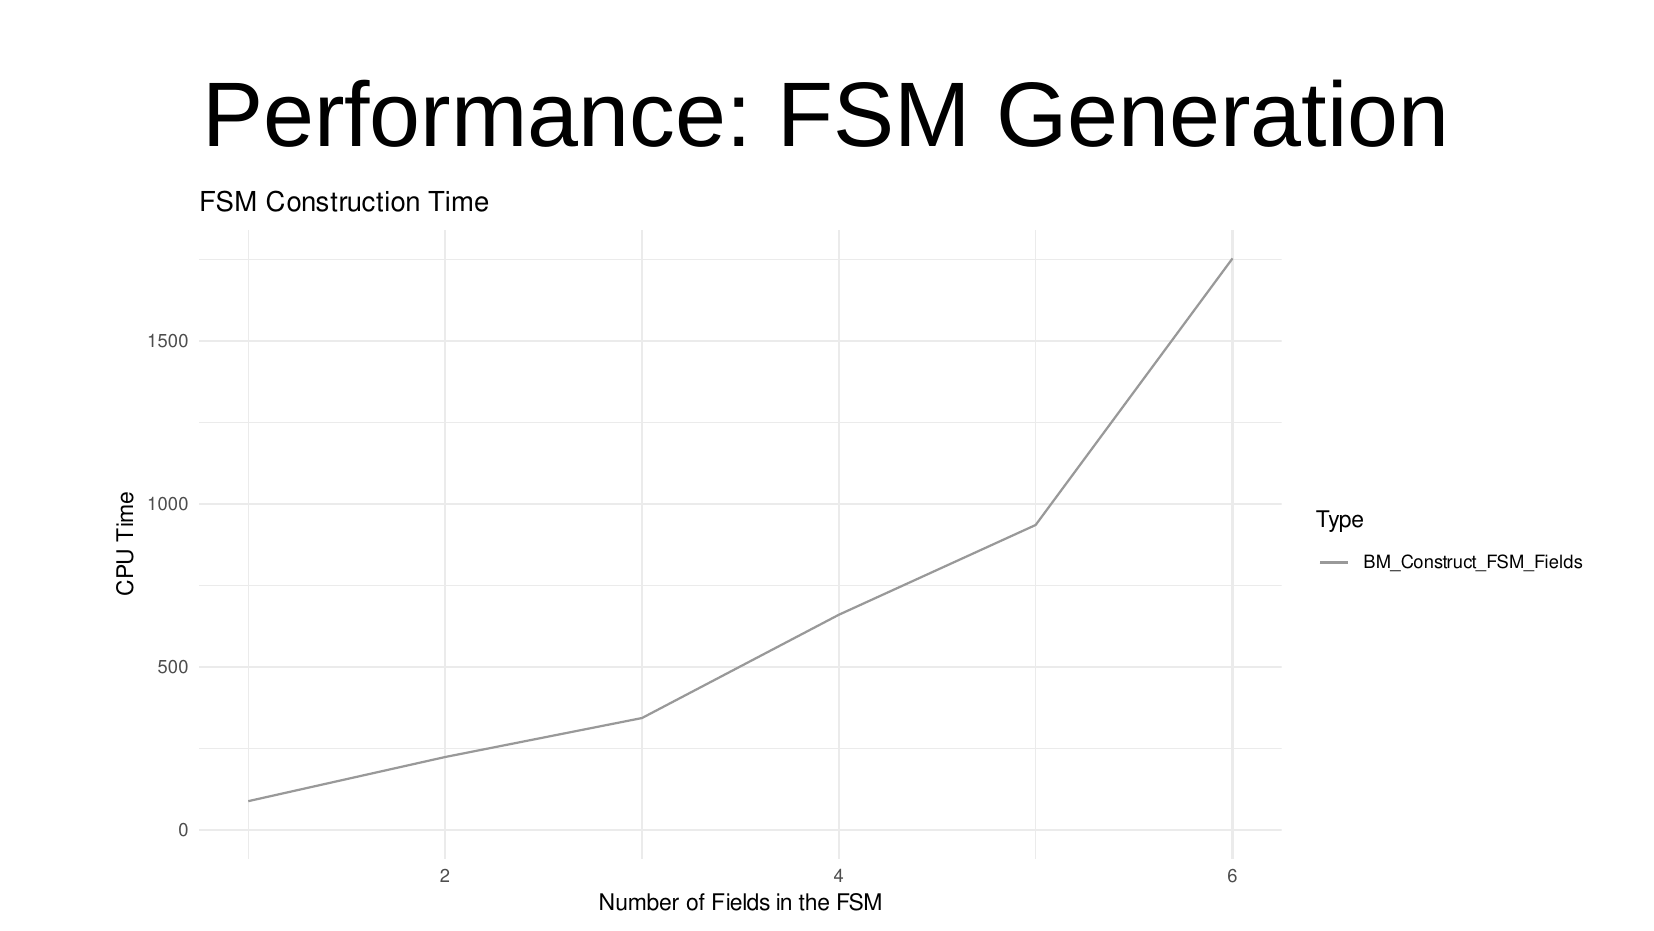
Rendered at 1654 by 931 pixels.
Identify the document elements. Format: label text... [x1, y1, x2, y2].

title Performance: FSM Generation [82, 37, 1571, 193]
picture [105, 180, 1605, 930]
